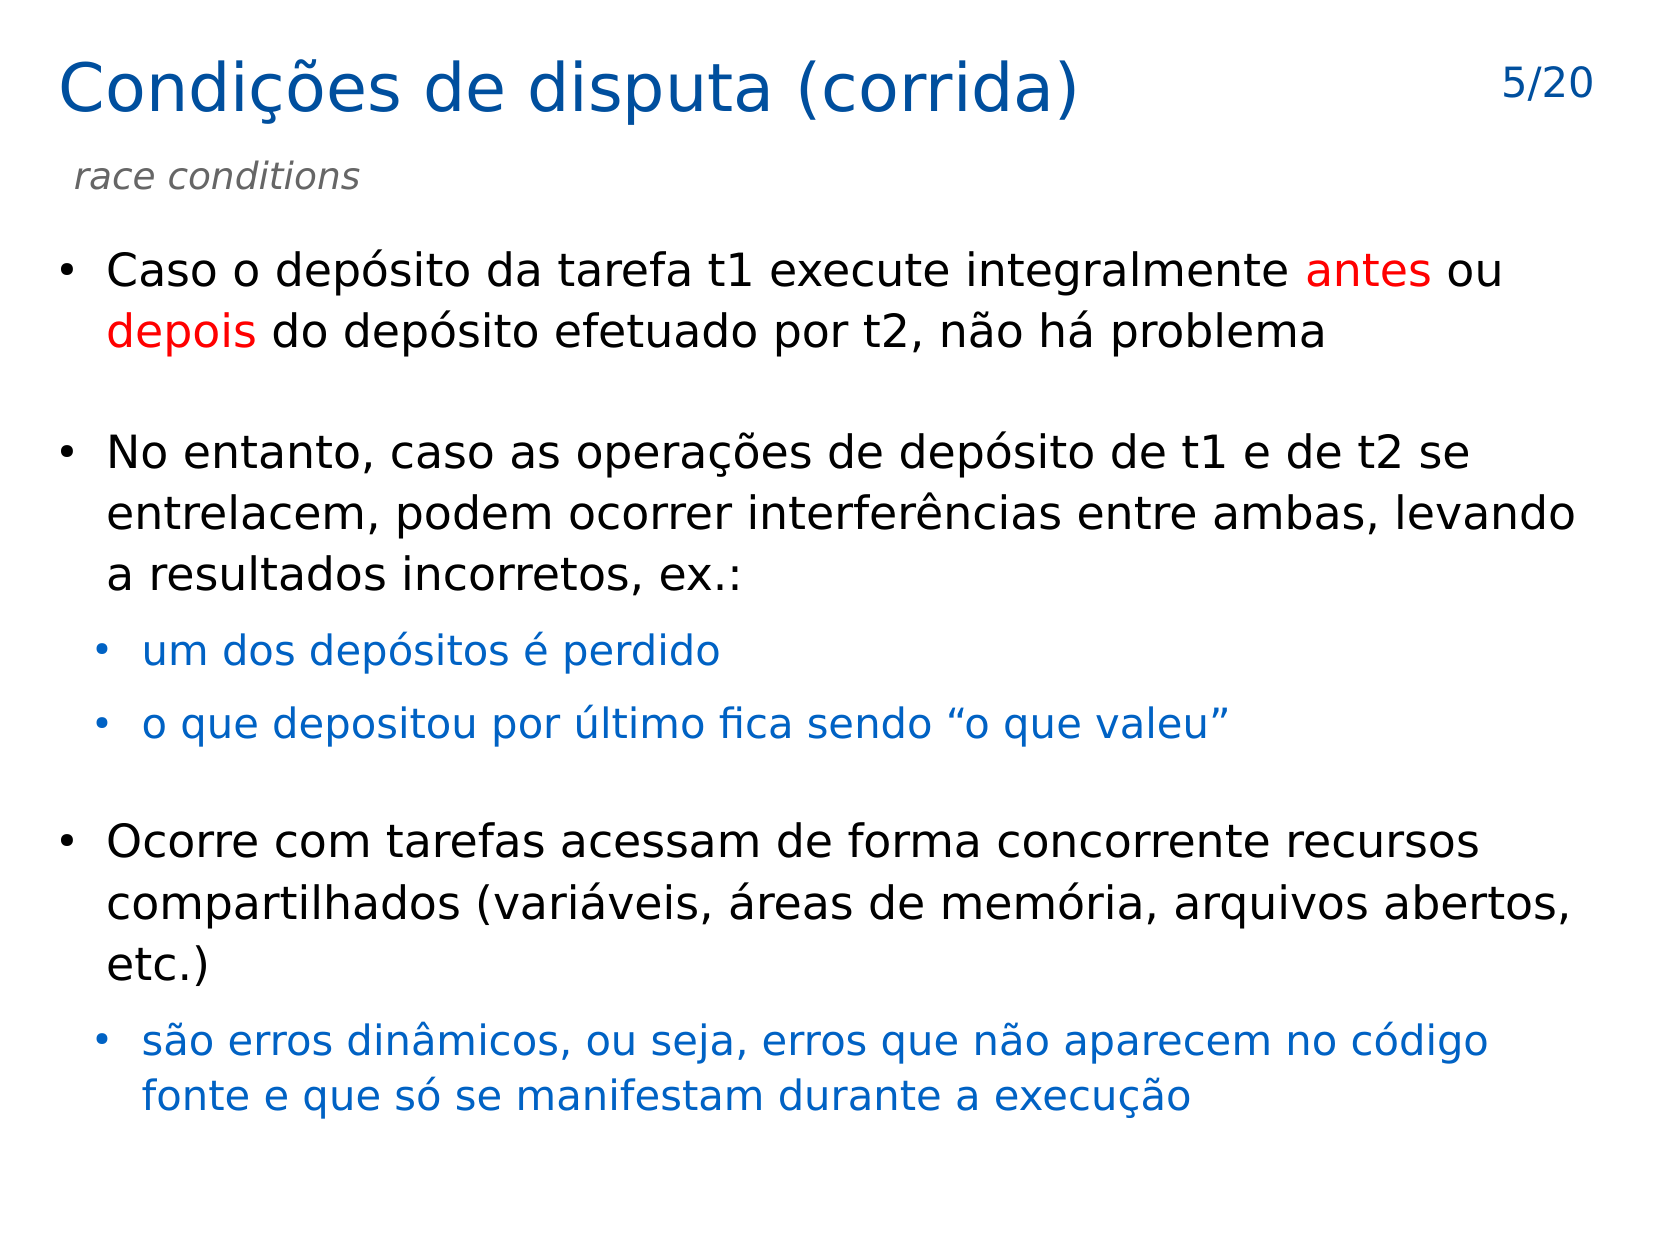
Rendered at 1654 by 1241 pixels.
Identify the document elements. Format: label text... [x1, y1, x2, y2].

text_box race conditions [59, 147, 505, 206]
title Condições de disputa (corrida) [59, 29, 1625, 148]
list Caso o depósito da tarefa t1 execute integralmente antes ou depois do depósito efetuado por t2, não há problema No entanto, caso as operações de depósito de t1 e de t2 se entrelacem, podem ocorrer interferências entre ambas, levando a resultados incorretos, ex.: um dos depósitos é perdido o que depositou por último fica sendo “o que valeu” Ocorre com tarefas acessam de forma concorrente recursos compartilhados (variáveis, áreas de memória, arquivos abertos, etc.) são erros dinâmicos, ou seja, erros que não aparecem no código fonte e que só se manifestam durante a execução [59, 236, 1595, 1211]
